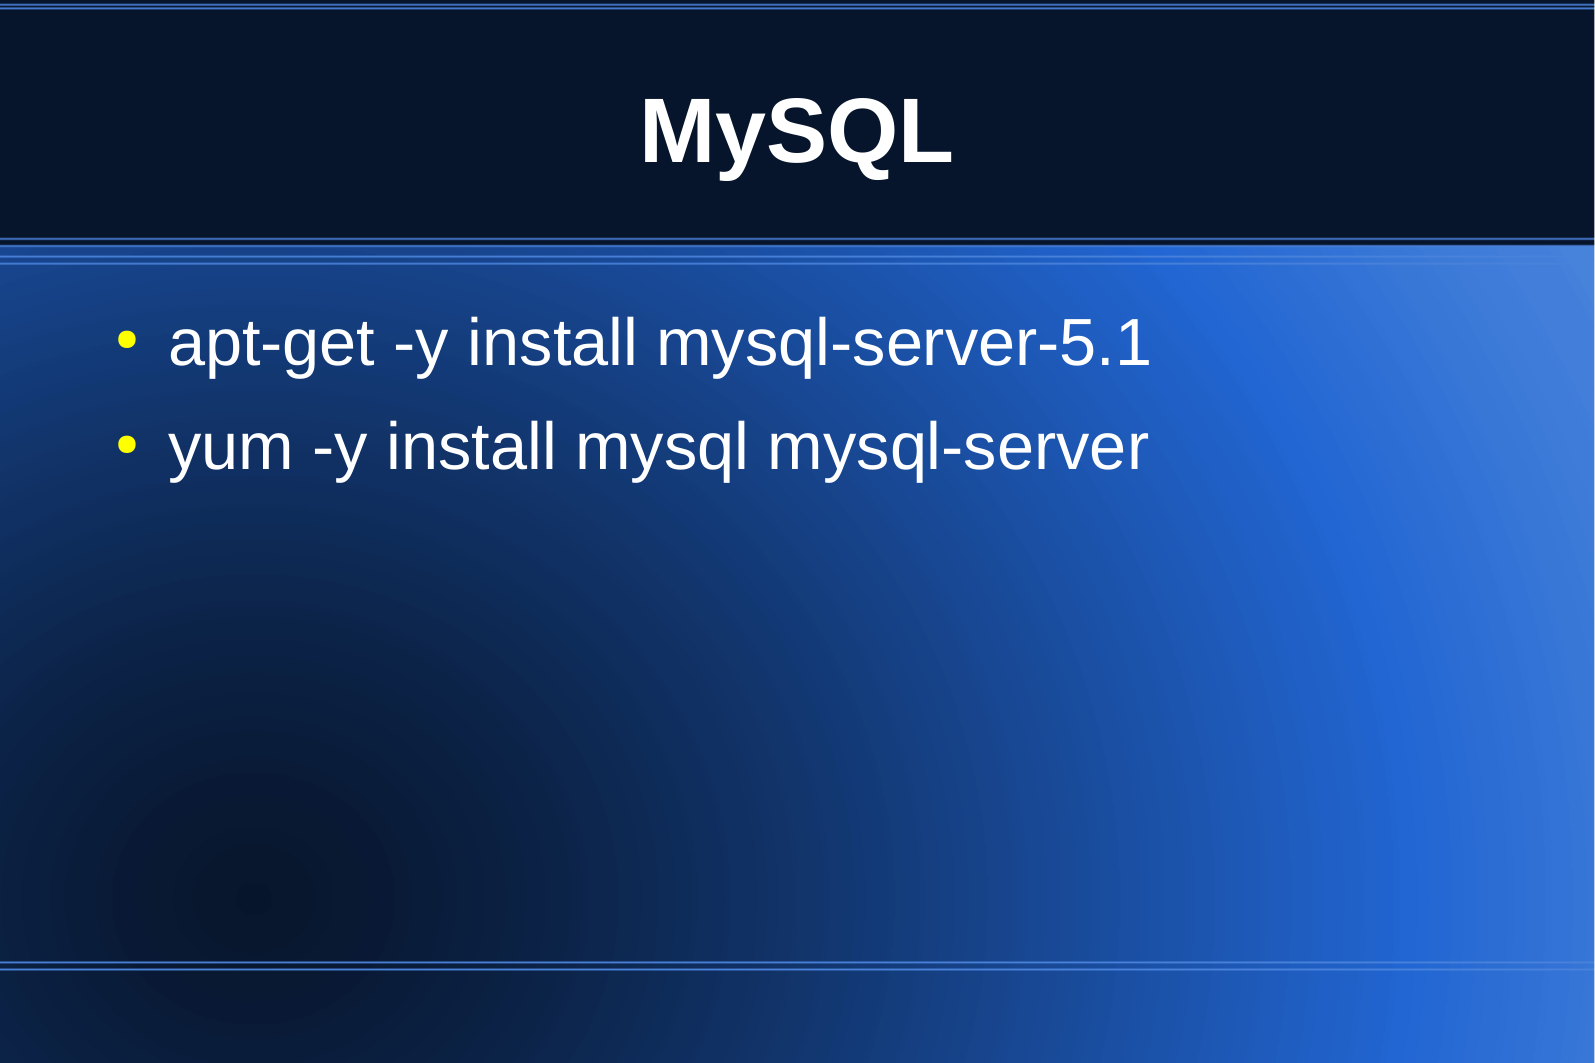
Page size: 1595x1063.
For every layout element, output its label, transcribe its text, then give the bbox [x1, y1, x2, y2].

list apt-get -y install mysql-server-5.1 yum -y install mysql mysql-server [79, 304, 1515, 892]
picture [0, 0, 1595, 1063]
title MySQL [79, 49, 1515, 213]
